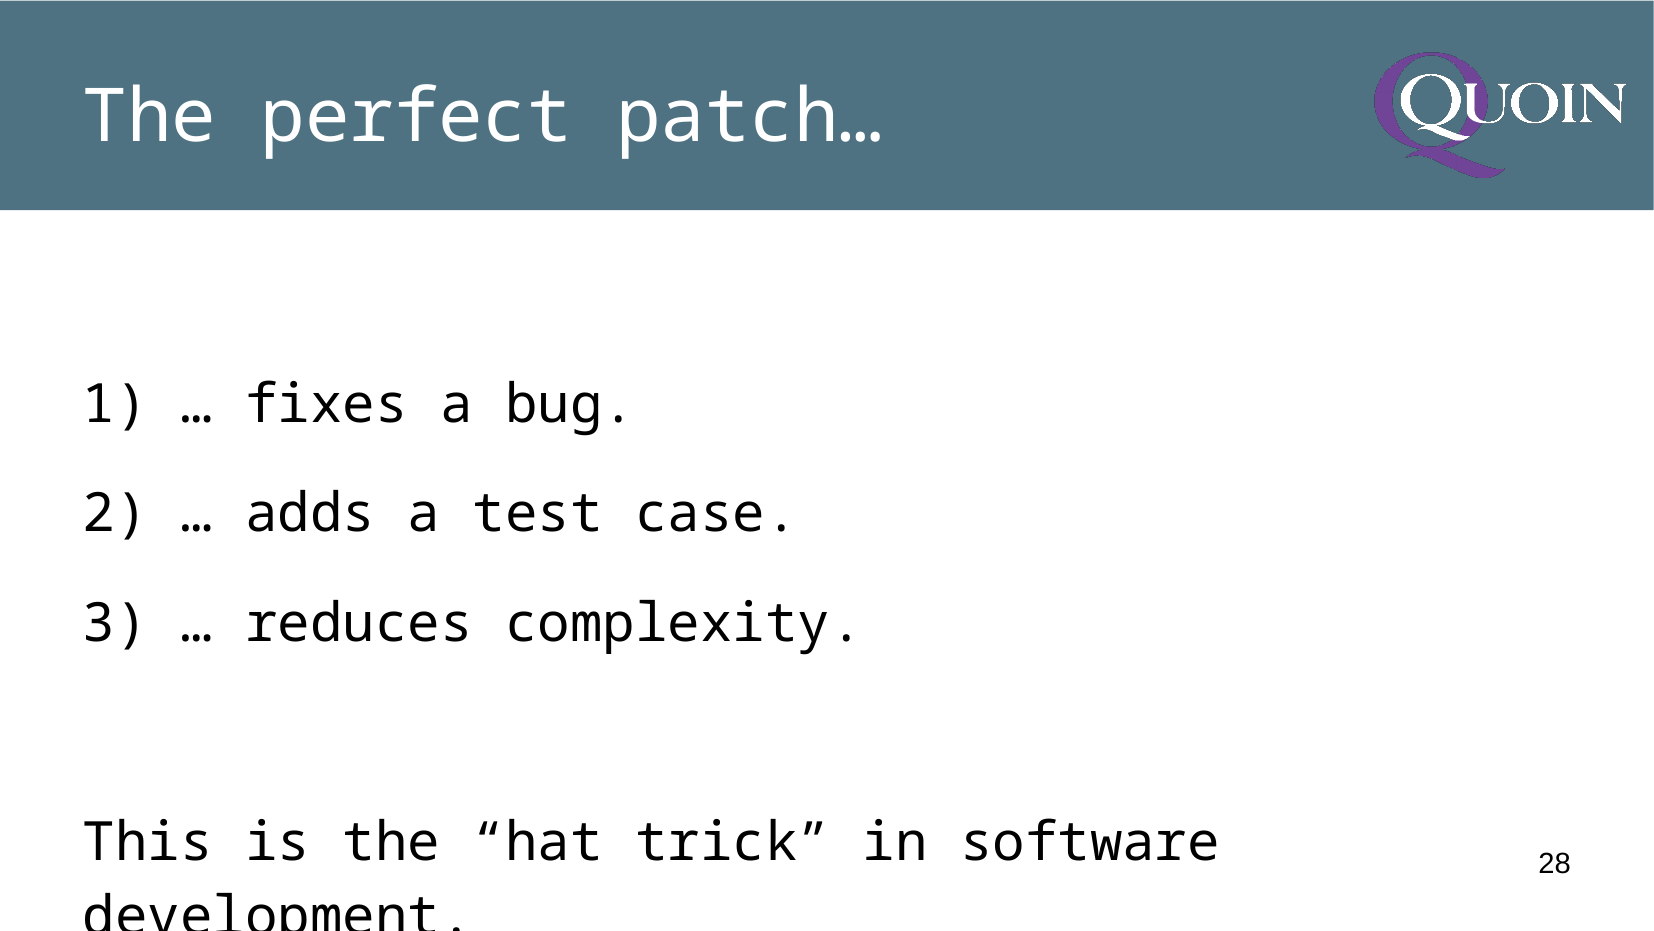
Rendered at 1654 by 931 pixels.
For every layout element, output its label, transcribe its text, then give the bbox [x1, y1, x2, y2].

title The perfect patch… [82, 35, 1235, 189]
picture [1372, 49, 1654, 180]
subtitle … fixes a bug. … adds a test case. … reduces complexity. This is the “hat trick” in software development. [82, 255, 1571, 840]
